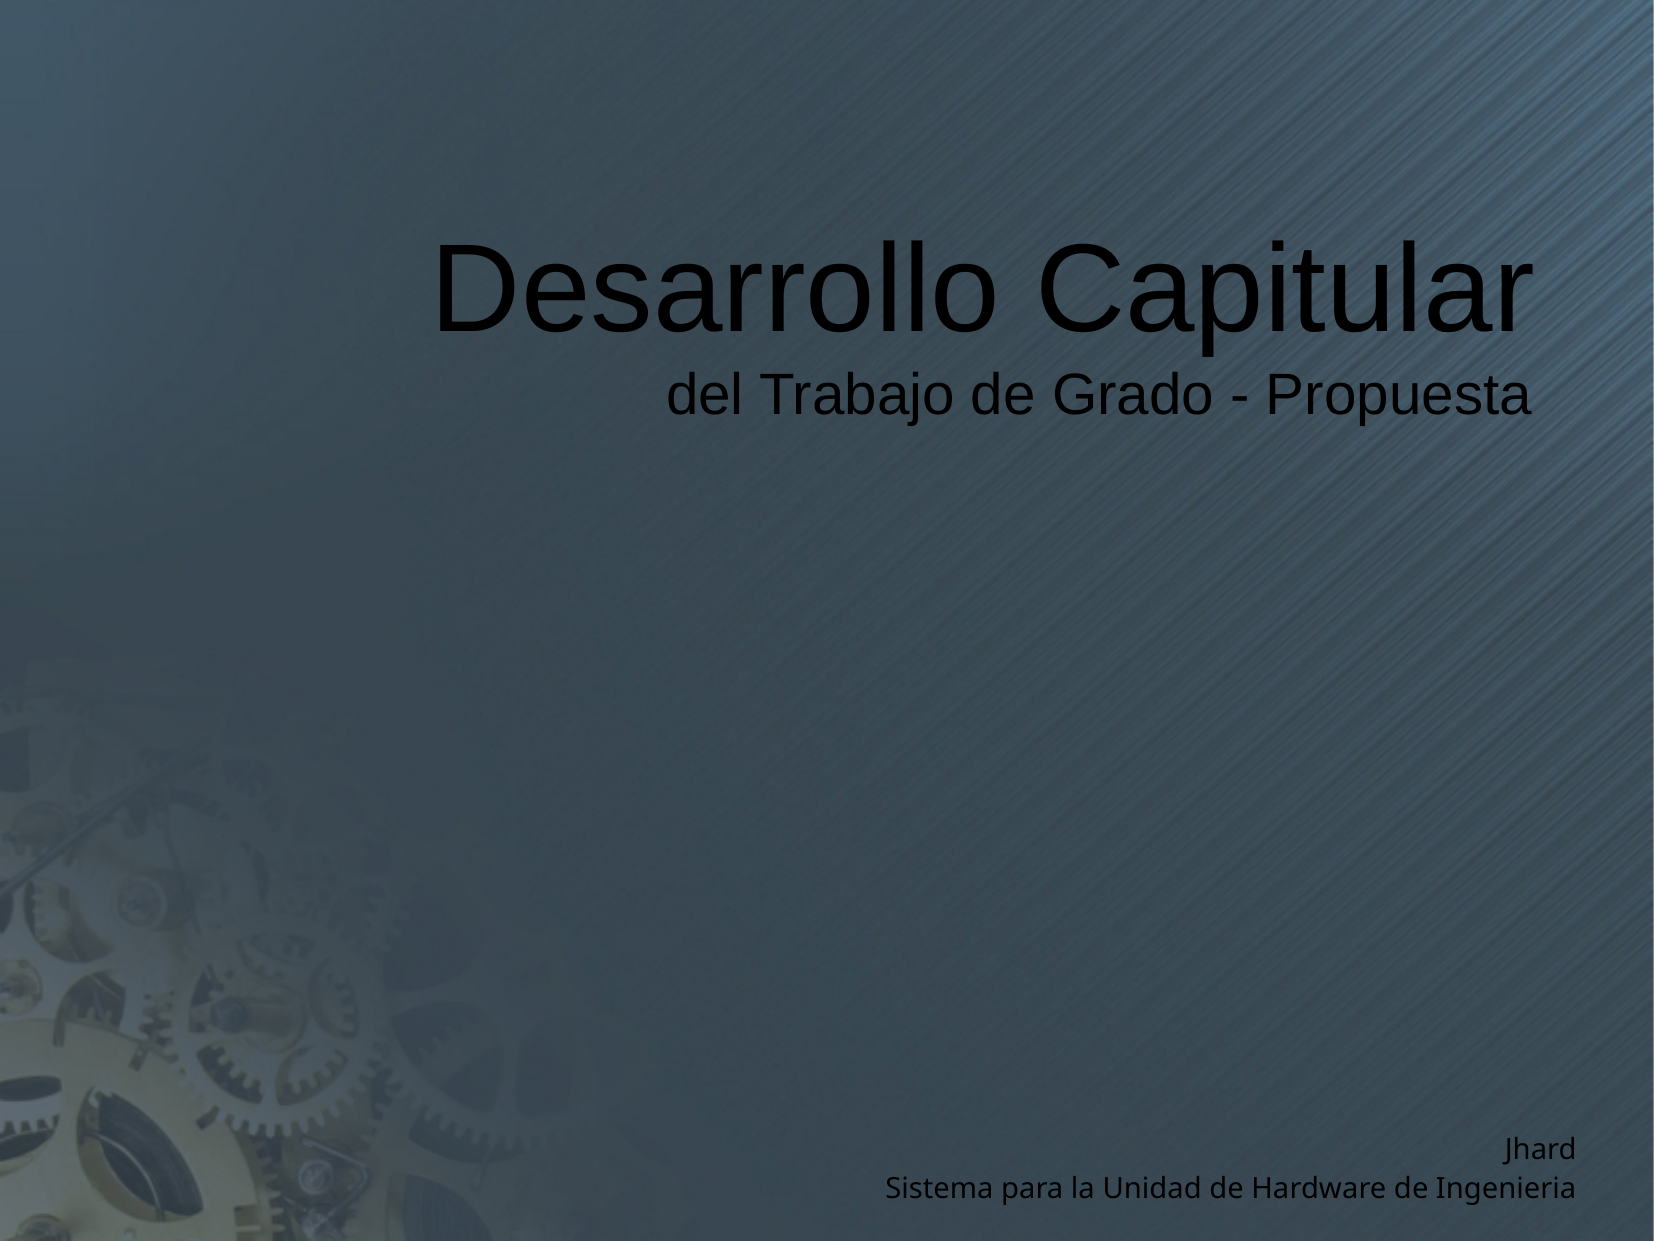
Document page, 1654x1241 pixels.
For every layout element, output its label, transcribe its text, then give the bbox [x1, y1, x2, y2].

text_box del Trabajo de Grado - Propuesta [603, 354, 1548, 435]
picture [0, 0, 1654, 1241]
title Desarrollo Capitular [295, 191, 1536, 384]
